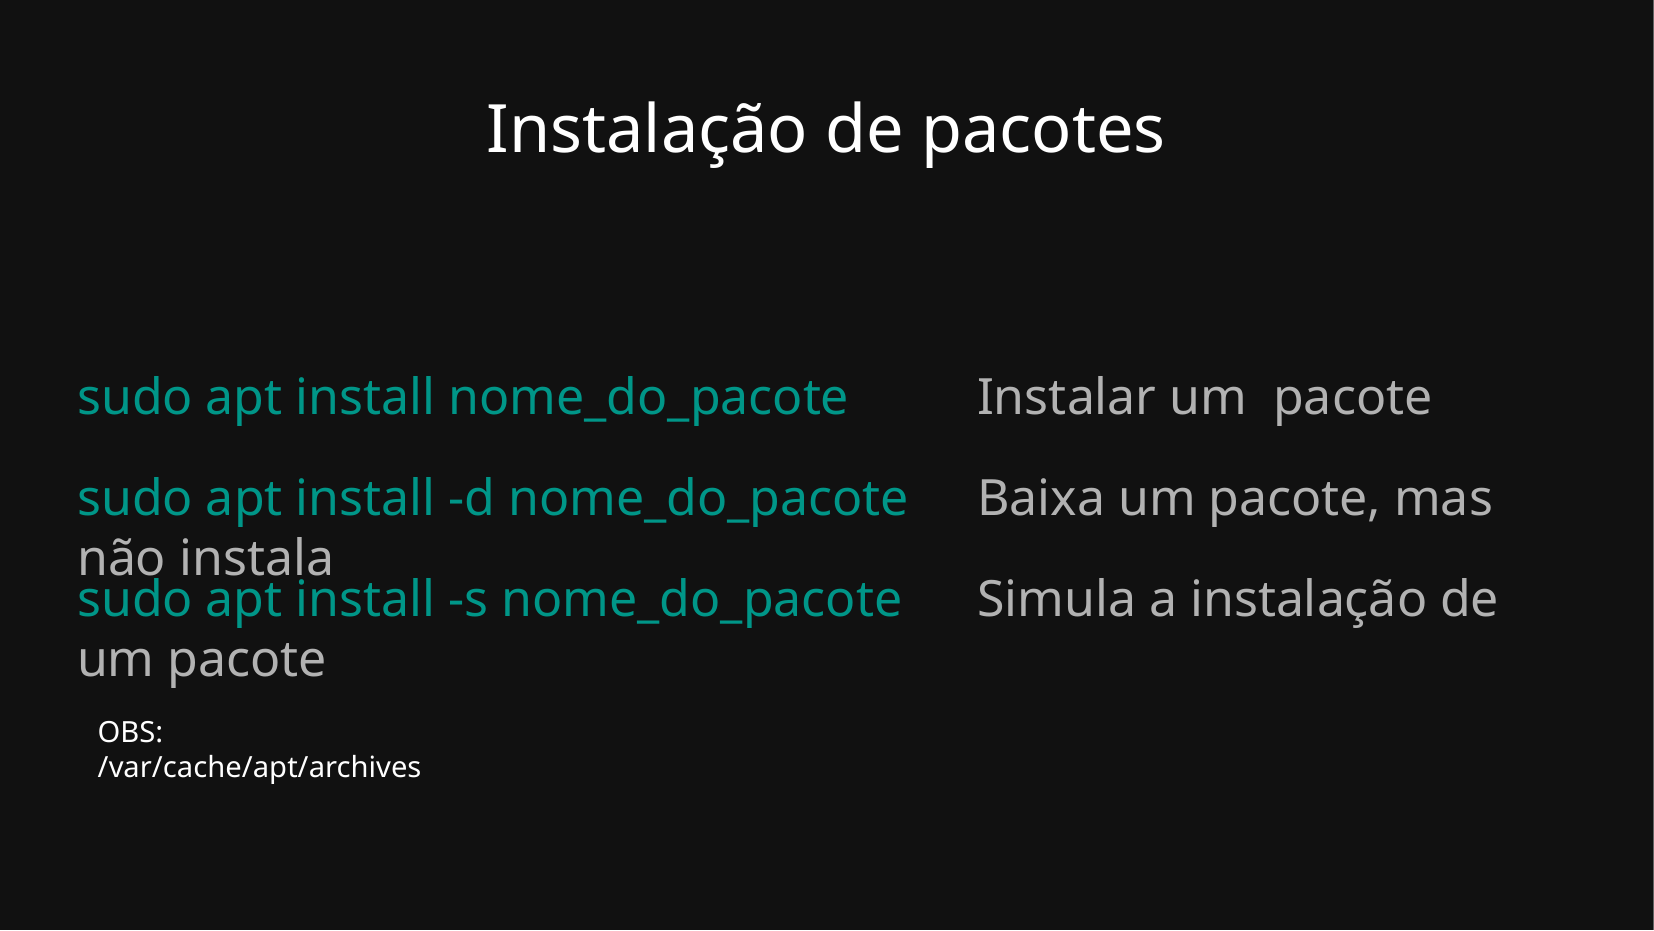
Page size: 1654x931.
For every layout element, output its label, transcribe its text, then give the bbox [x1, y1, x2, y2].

text_box Instalação de pacotes [82, 73, 1571, 177]
text_box sudo apt install -s nome_do_pacote Simula a instalação de um pacote [62, 551, 1571, 634]
text_box OBS: /var/cache/apt/archives [82, 698, 469, 760]
text_box sudo apt install nome_do_pacote Instalar um pacote [62, 349, 1607, 432]
text_box sudo apt install -d nome_do_pacote Baixa um pacote, mas não instala [62, 450, 1551, 533]
